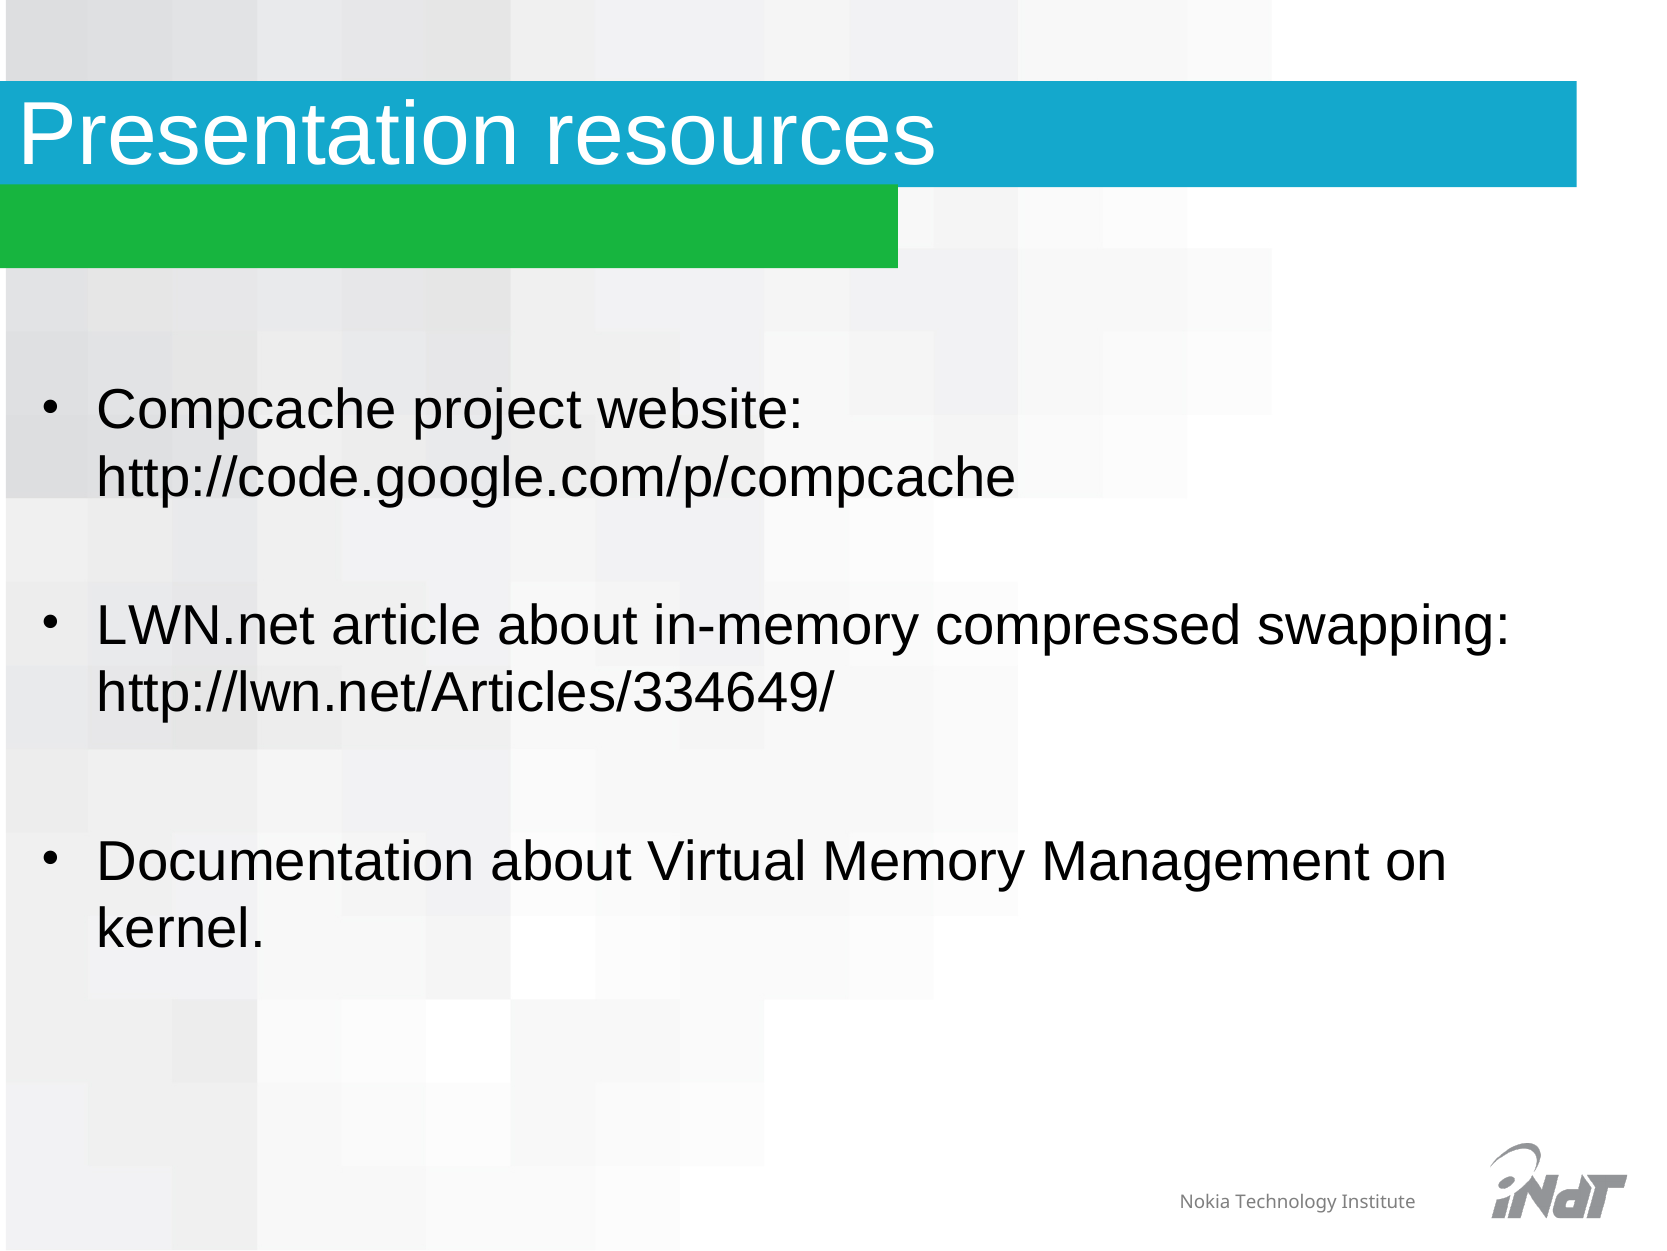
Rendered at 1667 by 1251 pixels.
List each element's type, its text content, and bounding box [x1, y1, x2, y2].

picture [5, 0, 1667, 1251]
title Presentation resources [0, 81, 1577, 188]
list Compcache project website: http://code.google.com/p/compcache LWN.net article about in-memory compressed swapping: http://lwn.net/Articles/334649/ Documentation about Virtual Memory Management on kernel. [40, 288, 1627, 1189]
text_box [0, 184, 898, 269]
